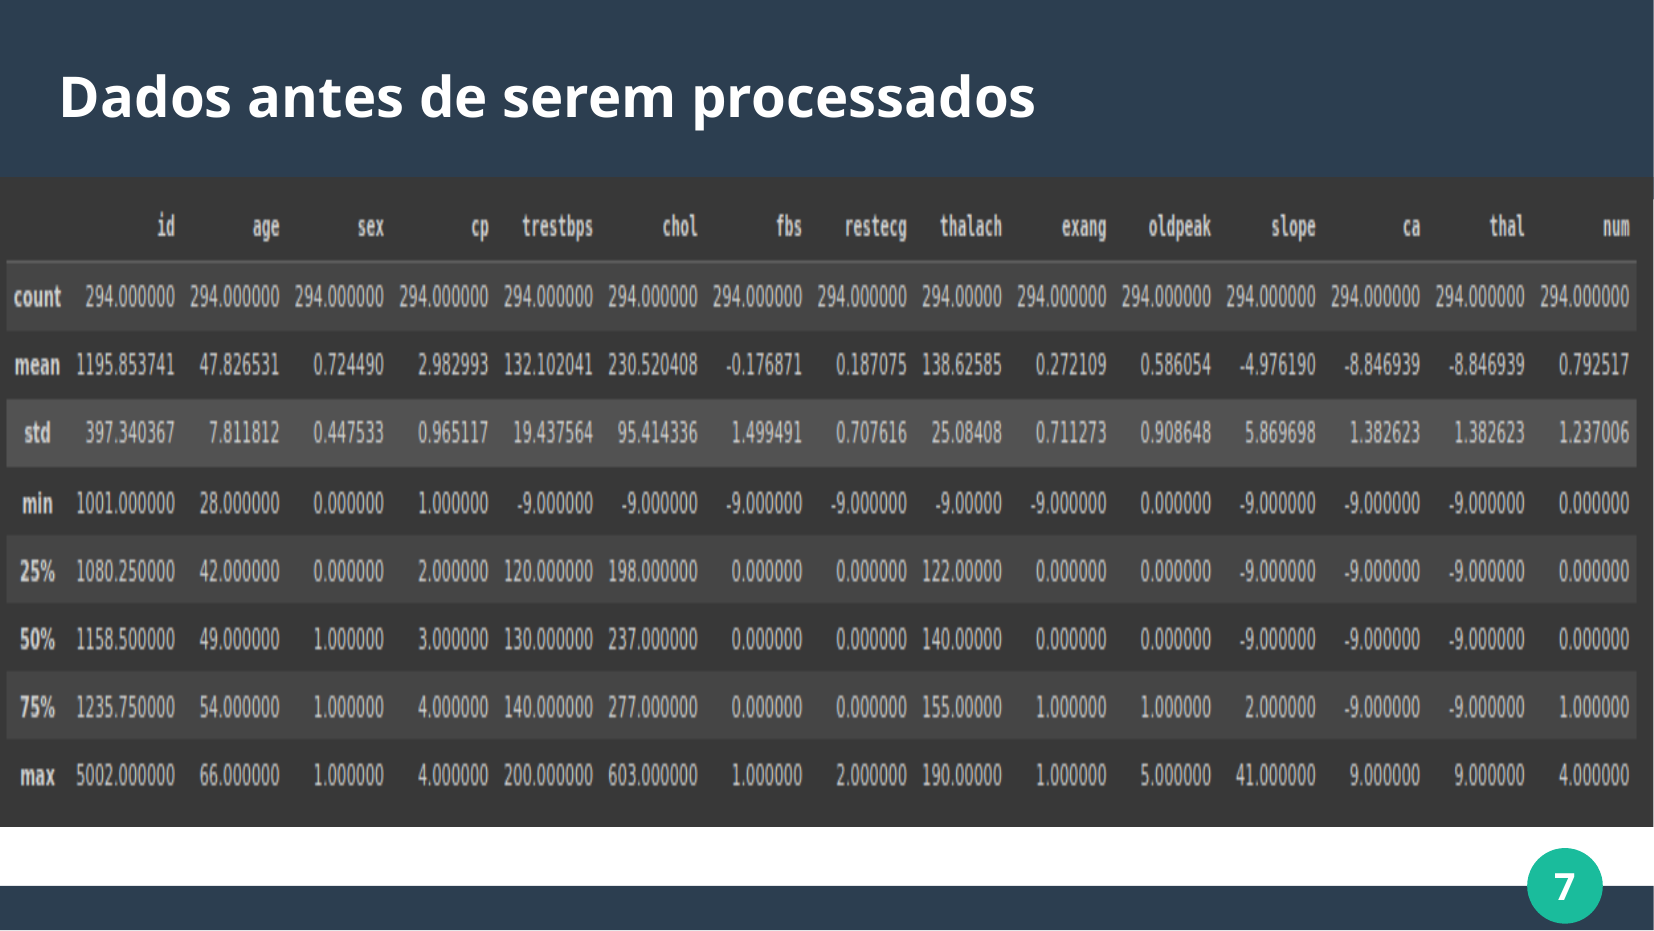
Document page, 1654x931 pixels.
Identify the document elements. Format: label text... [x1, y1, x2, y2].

picture [0, 177, 1654, 827]
title Dados antes de serem processados [59, 37, 1595, 155]
